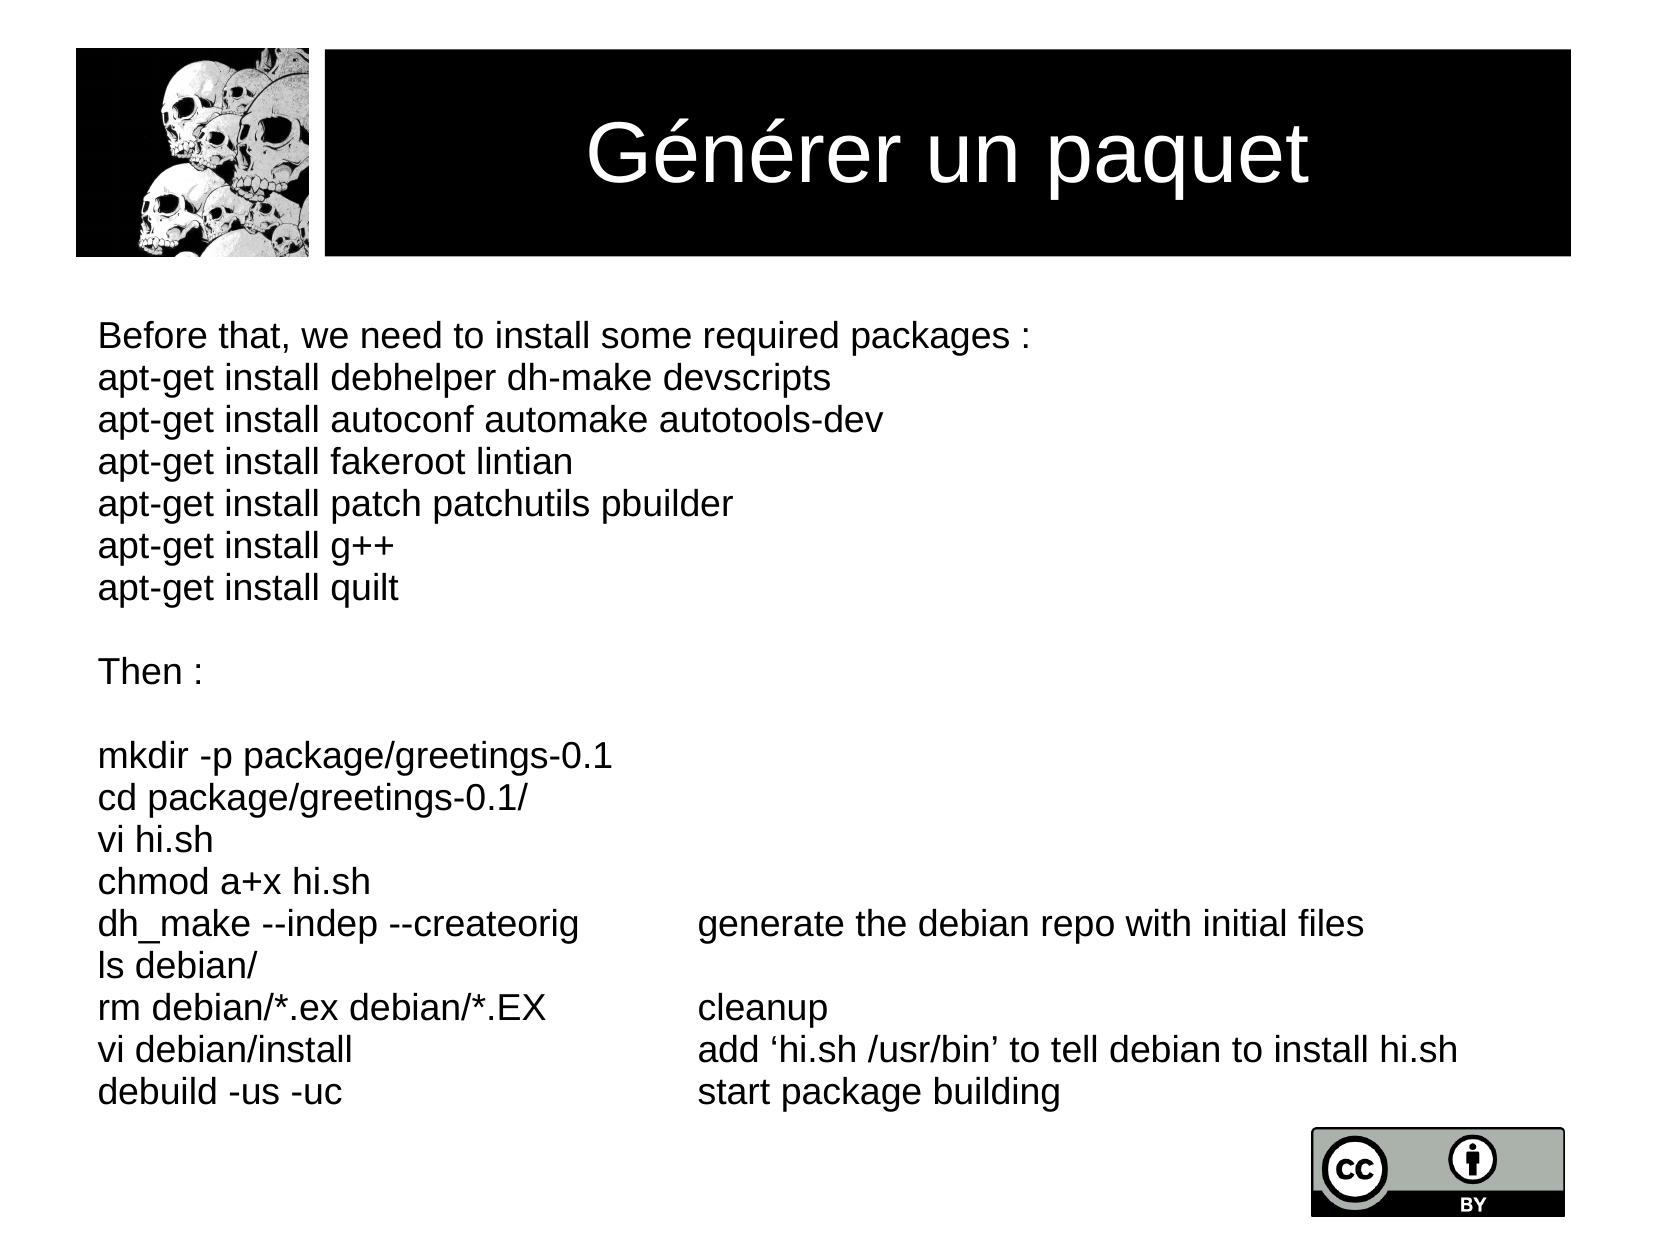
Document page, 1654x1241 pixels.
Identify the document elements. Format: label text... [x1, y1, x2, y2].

picture [76, 48, 309, 257]
picture [1311, 1127, 1565, 1217]
title Générer un paquet [324, 49, 1571, 257]
text_box Before that, we need to install some required packages : apt-get install debhelper dh-make devscripts apt-get install autoconf automake autotools-dev apt-get install fakeroot lintian apt-get install patch patchutils pbuilder apt-get install g++ apt-get install quilt Then : mkdir -p package/greetings-0.1 cd package/greetings-0.1/ vi hi.sh chmod a+x hi.sh dh_make --indep --createorig generate the debian repo with initial files ls debian/ rm debian/*.ex debian/*.EX cleanup vi debian/install add ‘hi.sh /usr/bin’ to tell debian to install hi.sh debuild -us -uc start package building [82, 307, 1571, 1120]
